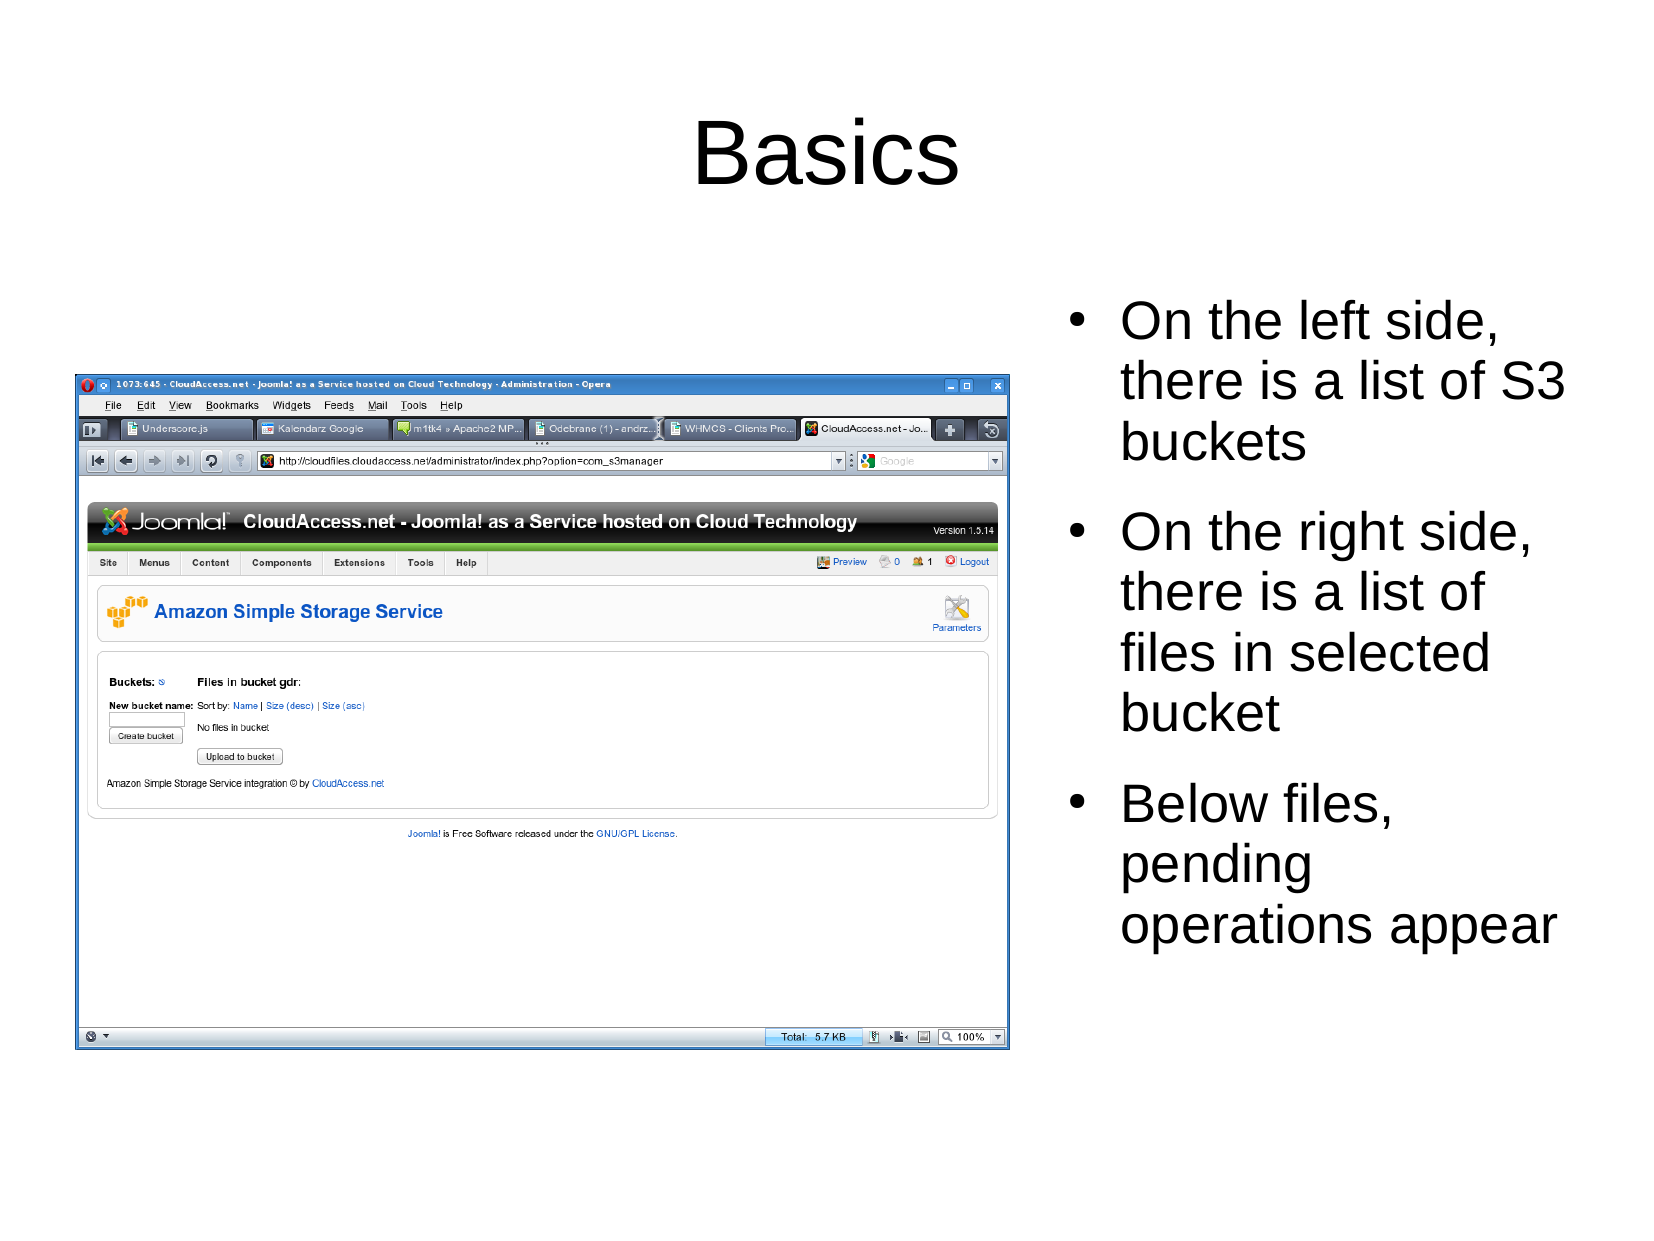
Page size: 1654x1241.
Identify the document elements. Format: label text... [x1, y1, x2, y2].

list On the left side, there is a list of S3 buckets On the right side, there is a list of files in selected bucket Below files, pending operations appear [1050, 290, 1572, 1109]
title Basics [82, 49, 1571, 257]
picture [75, 374, 1010, 1051]
